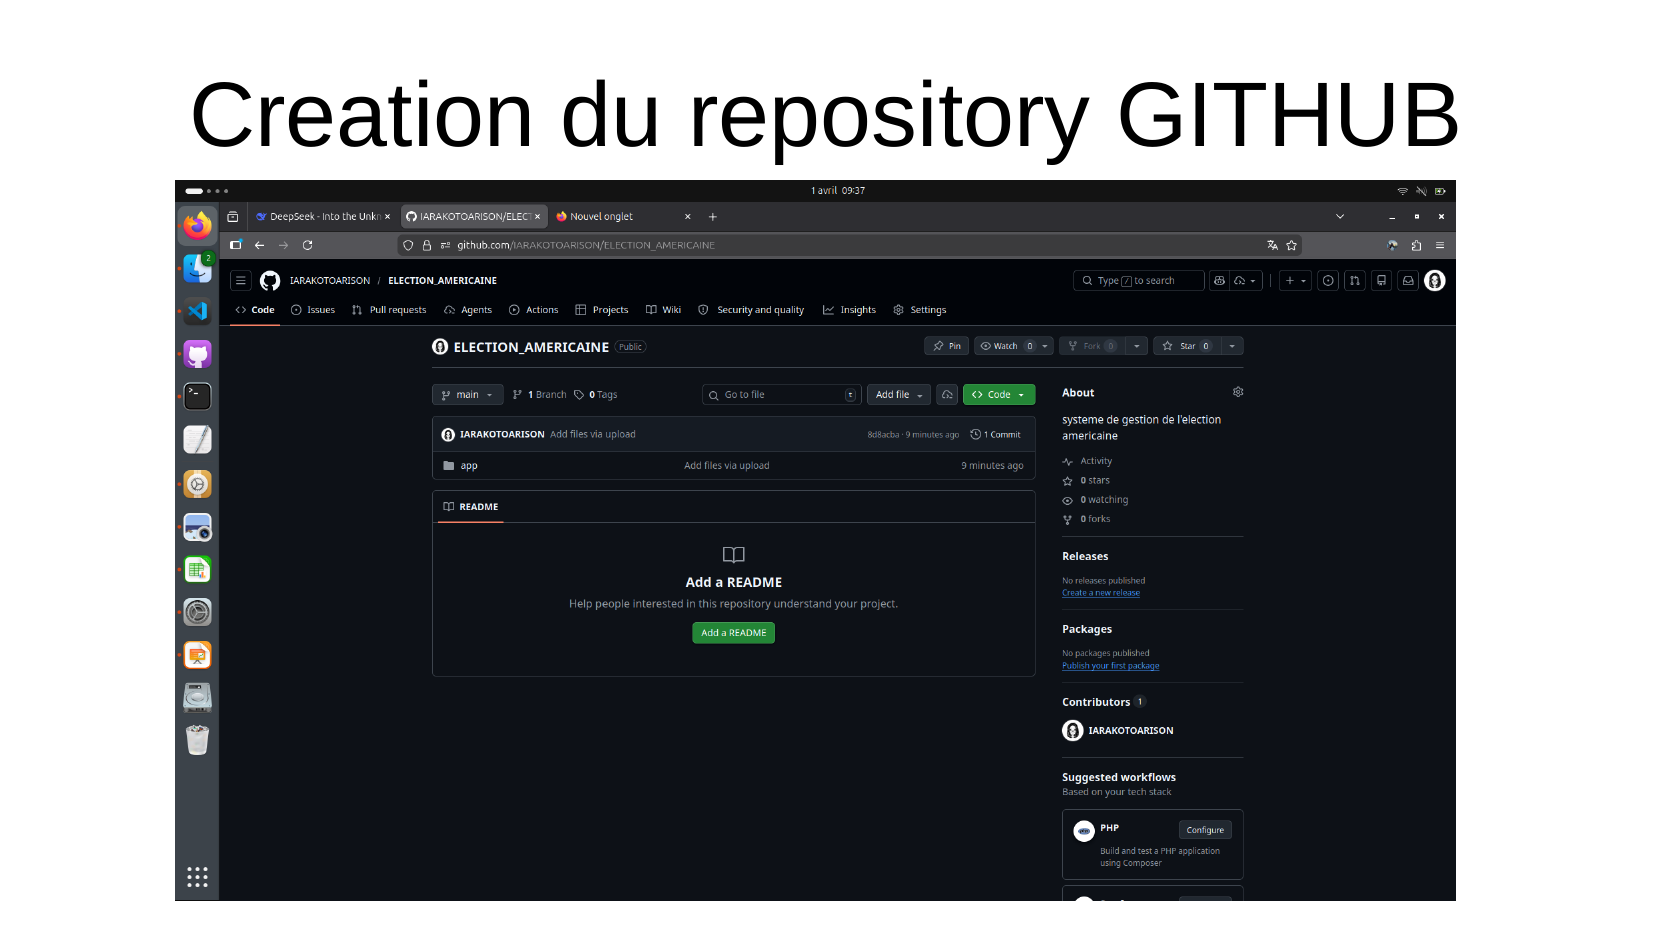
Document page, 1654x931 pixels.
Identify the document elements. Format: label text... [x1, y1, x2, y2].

title Creation du repository GITHUB [82, 37, 1571, 193]
picture [175, 180, 1456, 901]
